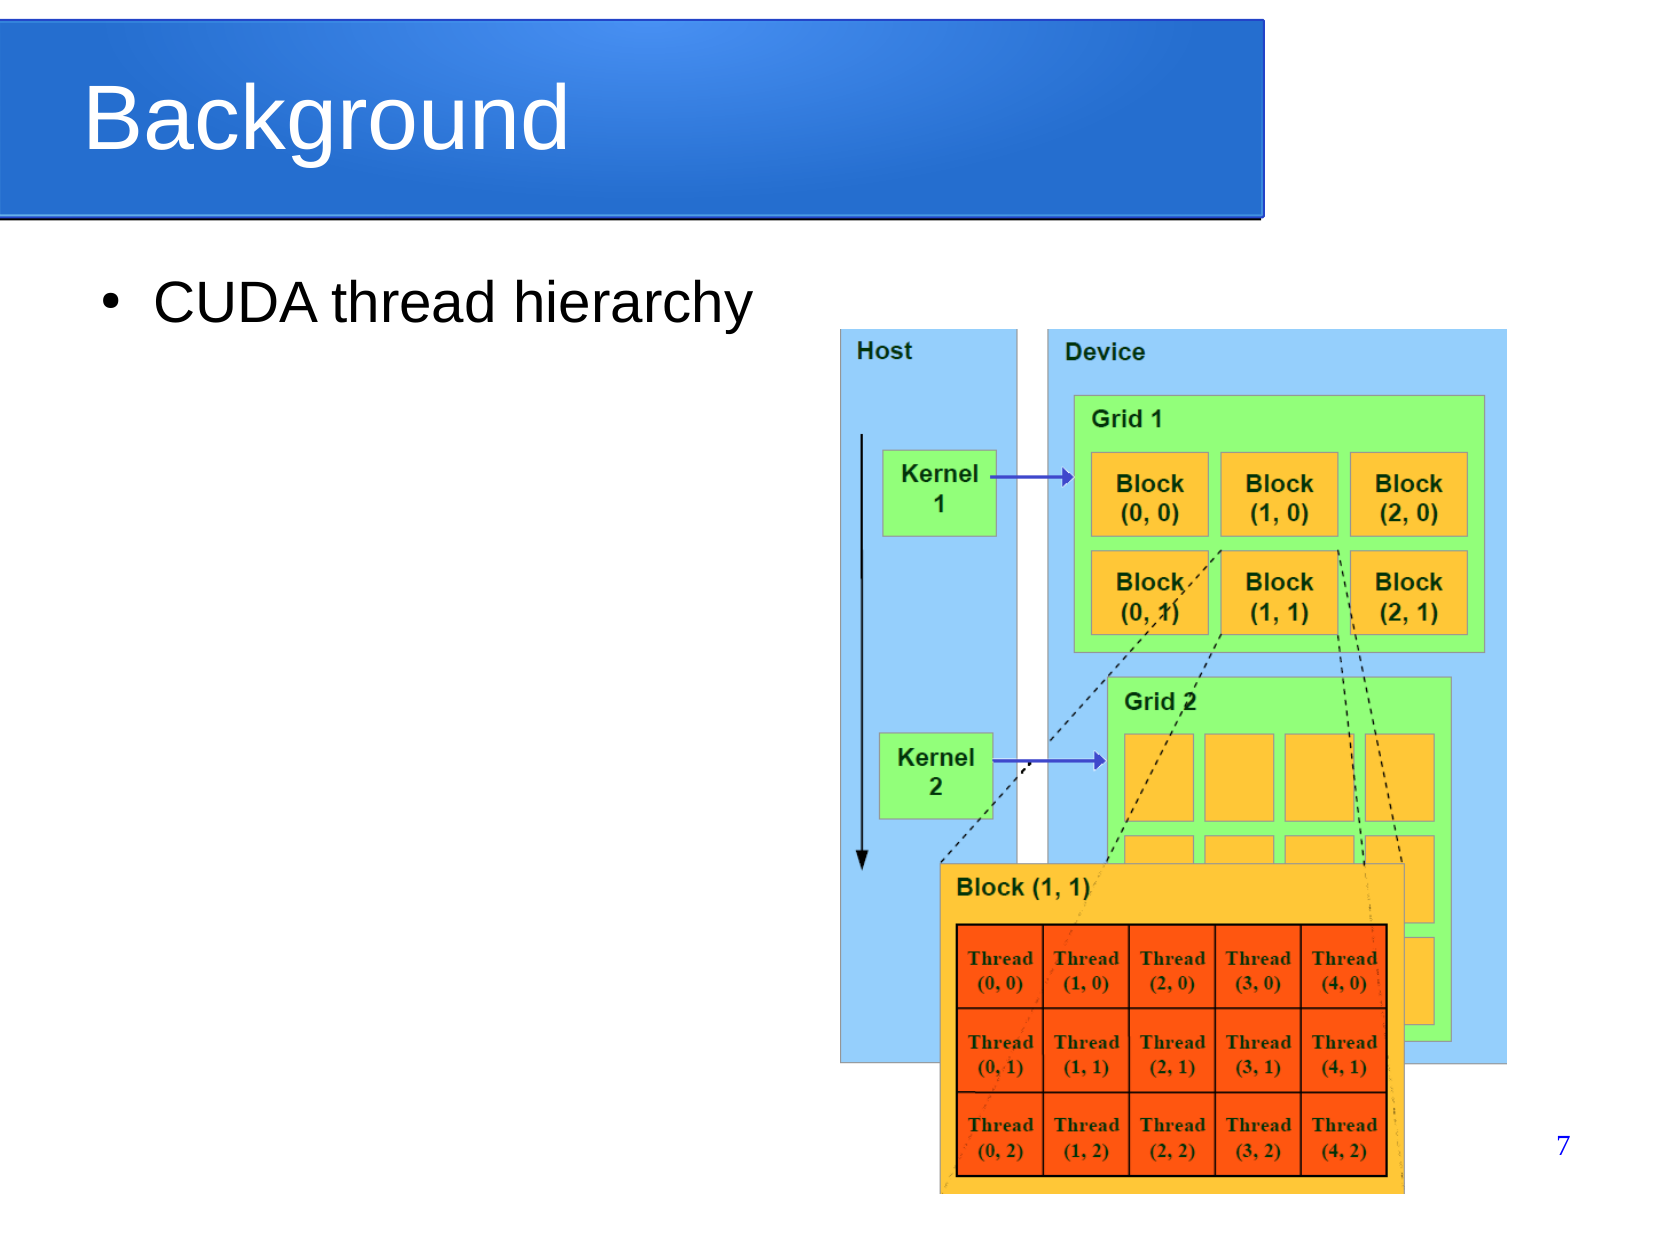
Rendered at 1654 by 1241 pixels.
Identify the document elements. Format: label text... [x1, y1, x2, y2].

picture [840, 329, 1507, 1194]
title Background [82, 25, 1250, 211]
list CUDA thread hierarchy [82, 269, 1538, 1201]
